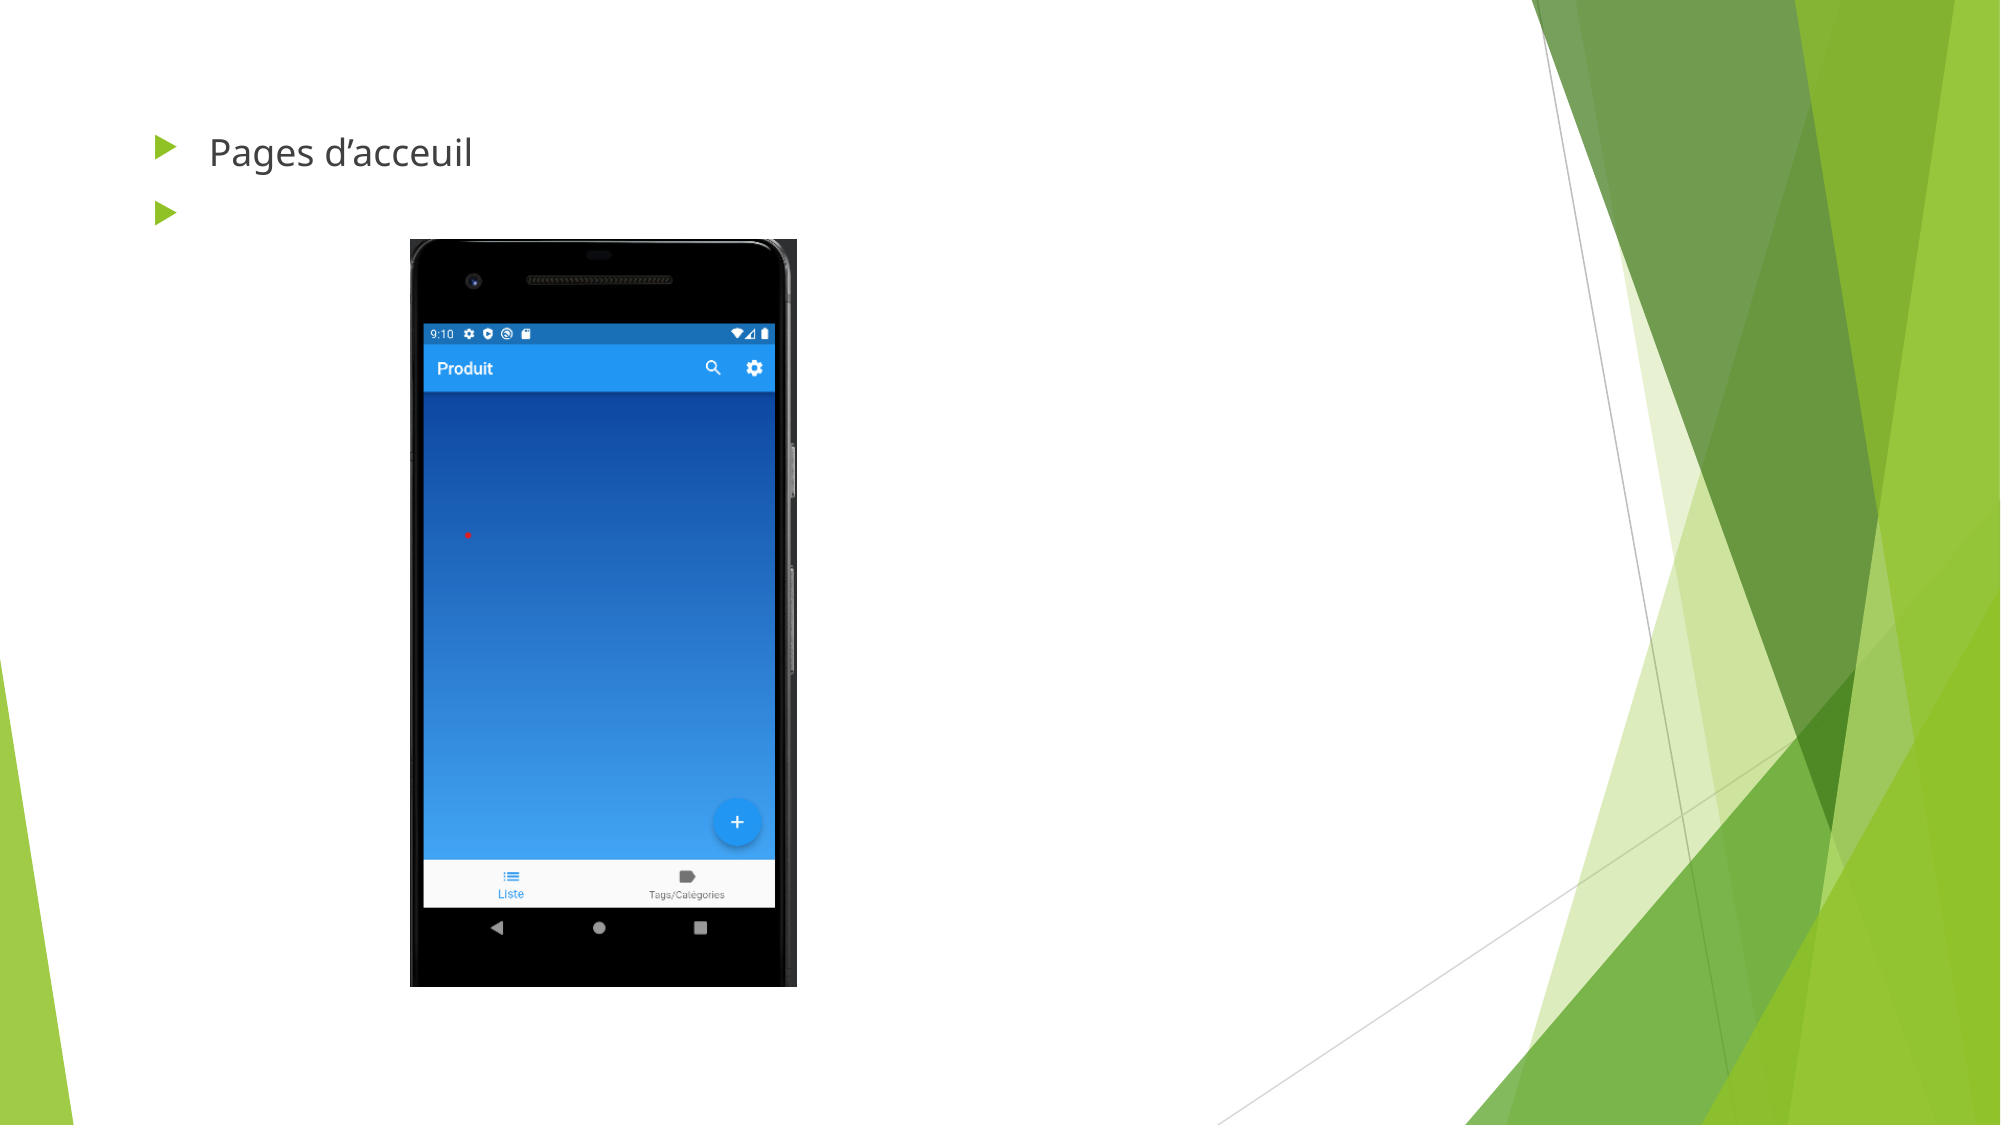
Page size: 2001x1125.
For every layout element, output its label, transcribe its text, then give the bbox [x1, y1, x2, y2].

picture [410, 239, 797, 987]
list Pages d’acceuil [137, 121, 1863, 1014]
